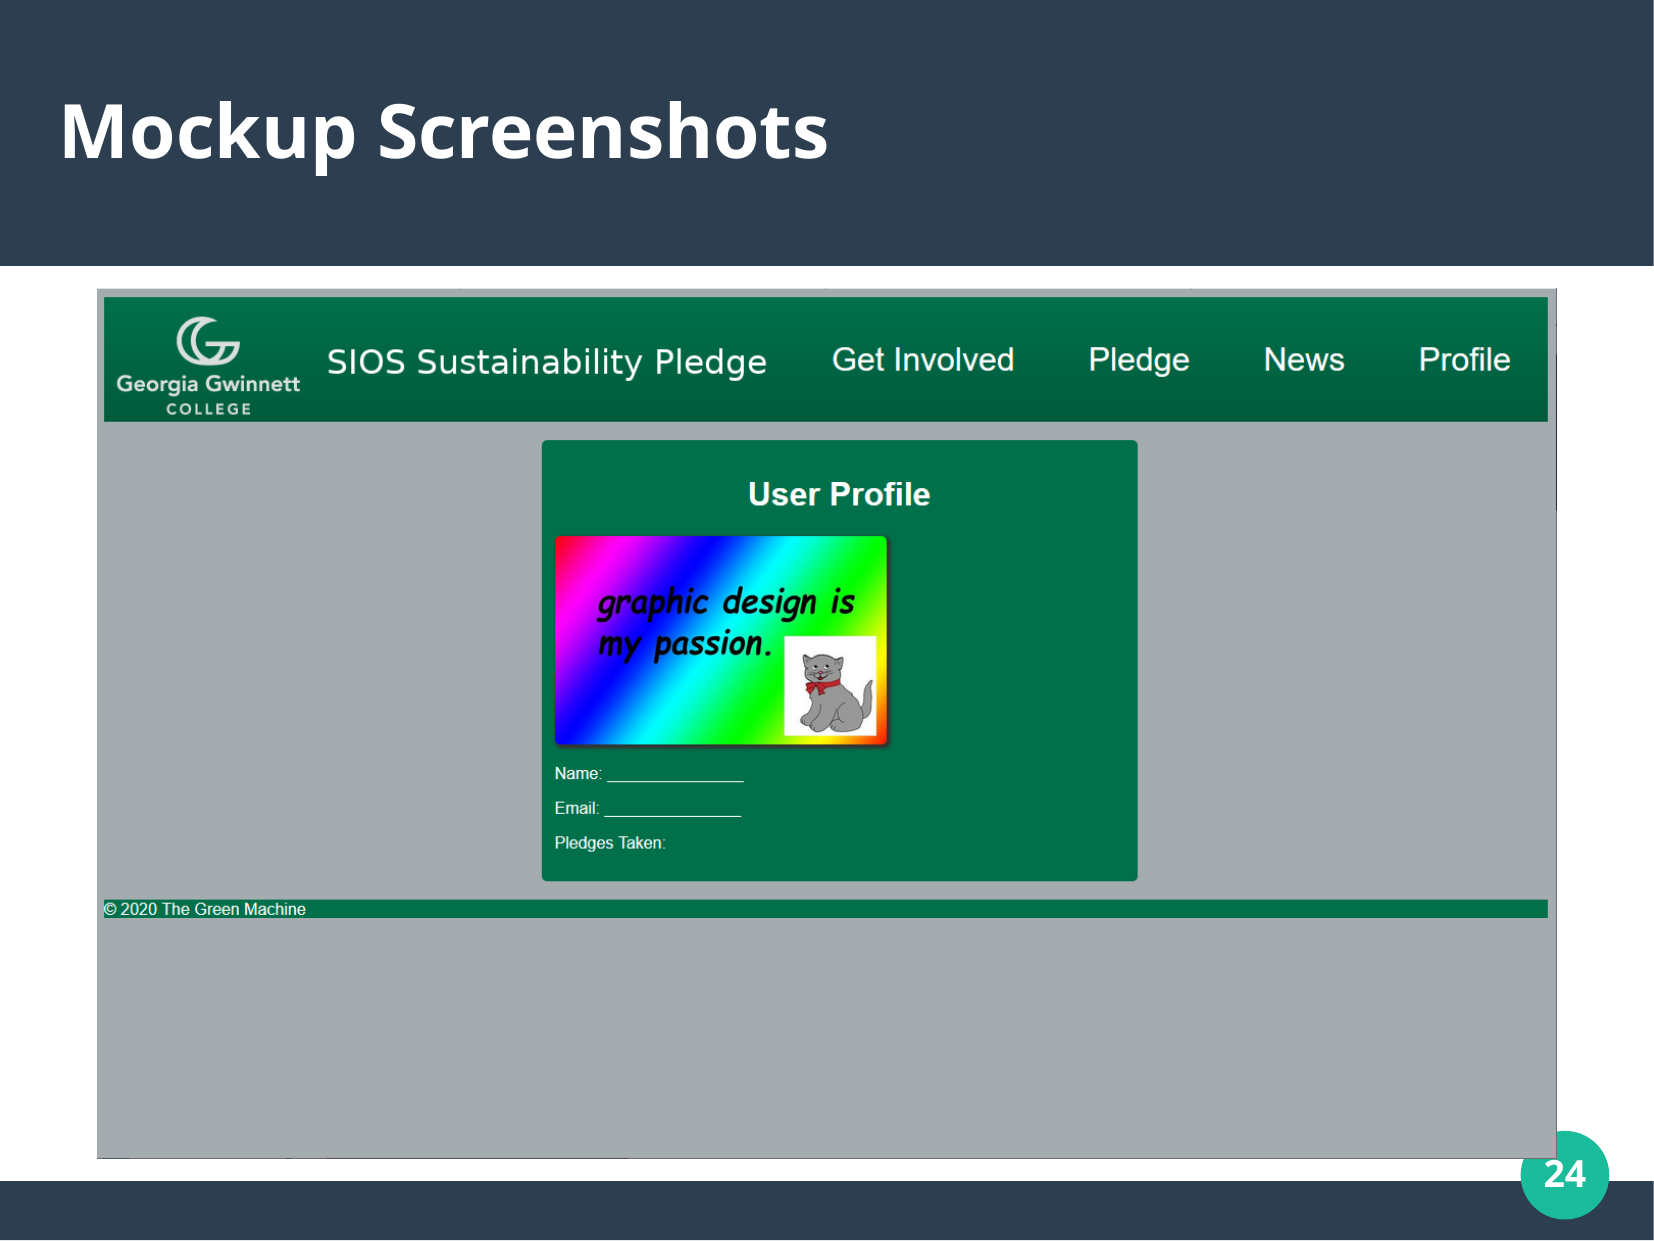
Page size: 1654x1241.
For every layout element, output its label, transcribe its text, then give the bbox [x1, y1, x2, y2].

title Mockup Screenshots [59, 49, 1595, 207]
text_box [1505, 1116, 1625, 1235]
picture [97, 288, 1557, 1159]
